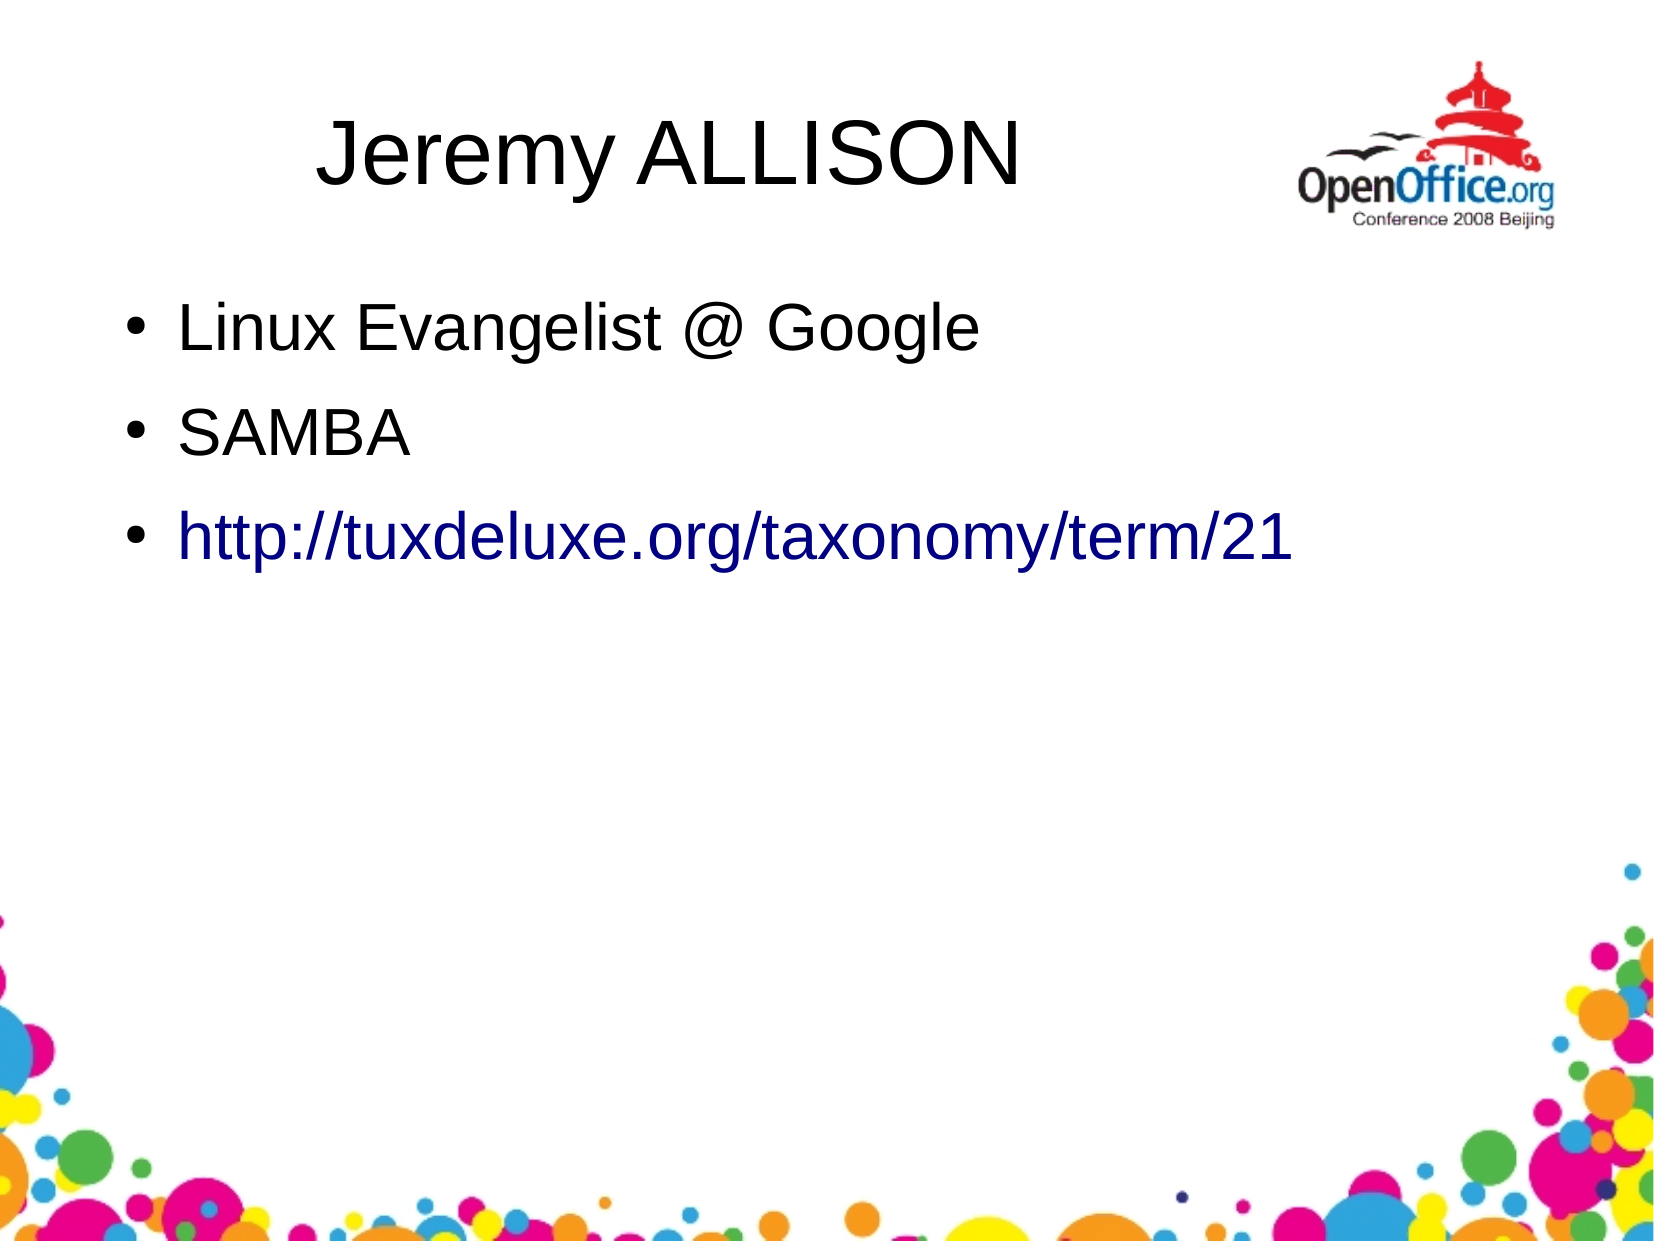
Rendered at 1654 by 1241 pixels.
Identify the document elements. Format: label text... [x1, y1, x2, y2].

list Linux Evangelist @ Google SAMBA http://tuxdeluxe.org/taxonomy/term/21 [88, 290, 1577, 1109]
title Jeremy ALLISON [82, 49, 1258, 257]
picture [1285, 51, 1569, 250]
picture [0, 810, 1654, 1241]
